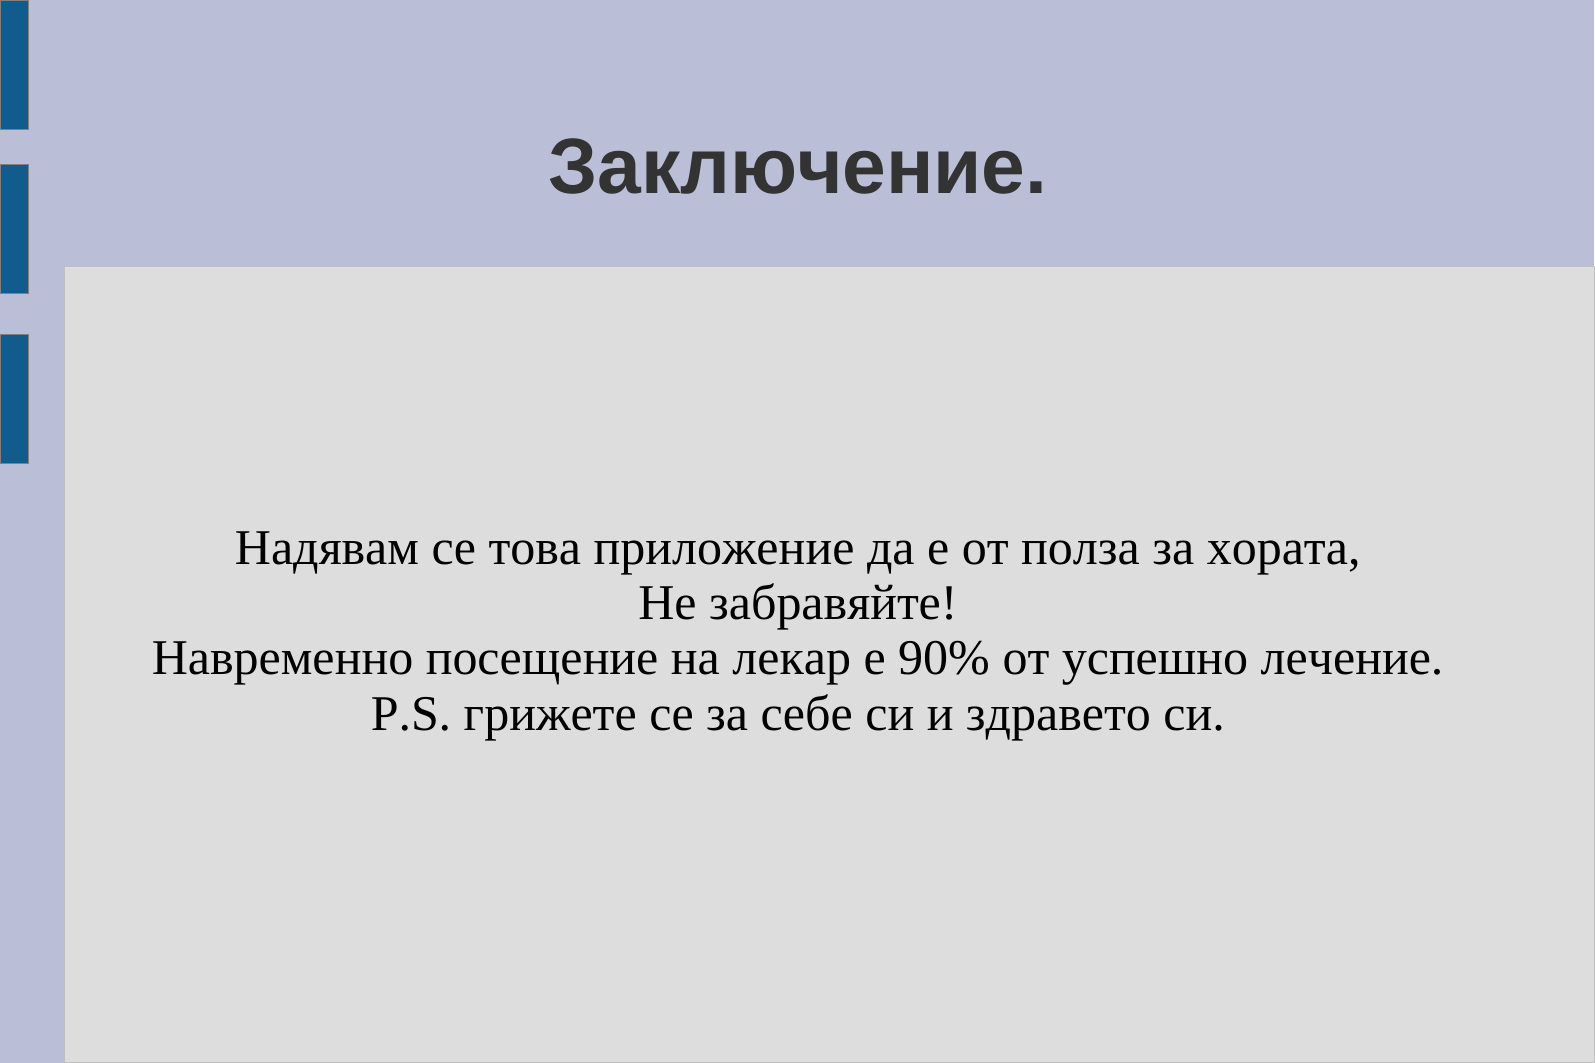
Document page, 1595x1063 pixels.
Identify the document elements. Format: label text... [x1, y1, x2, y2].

title Заключение. [117, 78, 1479, 256]
subtitle Надявам се това приложение да е от полза за хората, Не забравяйте! Навременно посещение на лекар е 90% от успешно лечение. P.S. грижете се за себе си и здравето си. [117, 295, 1479, 966]
